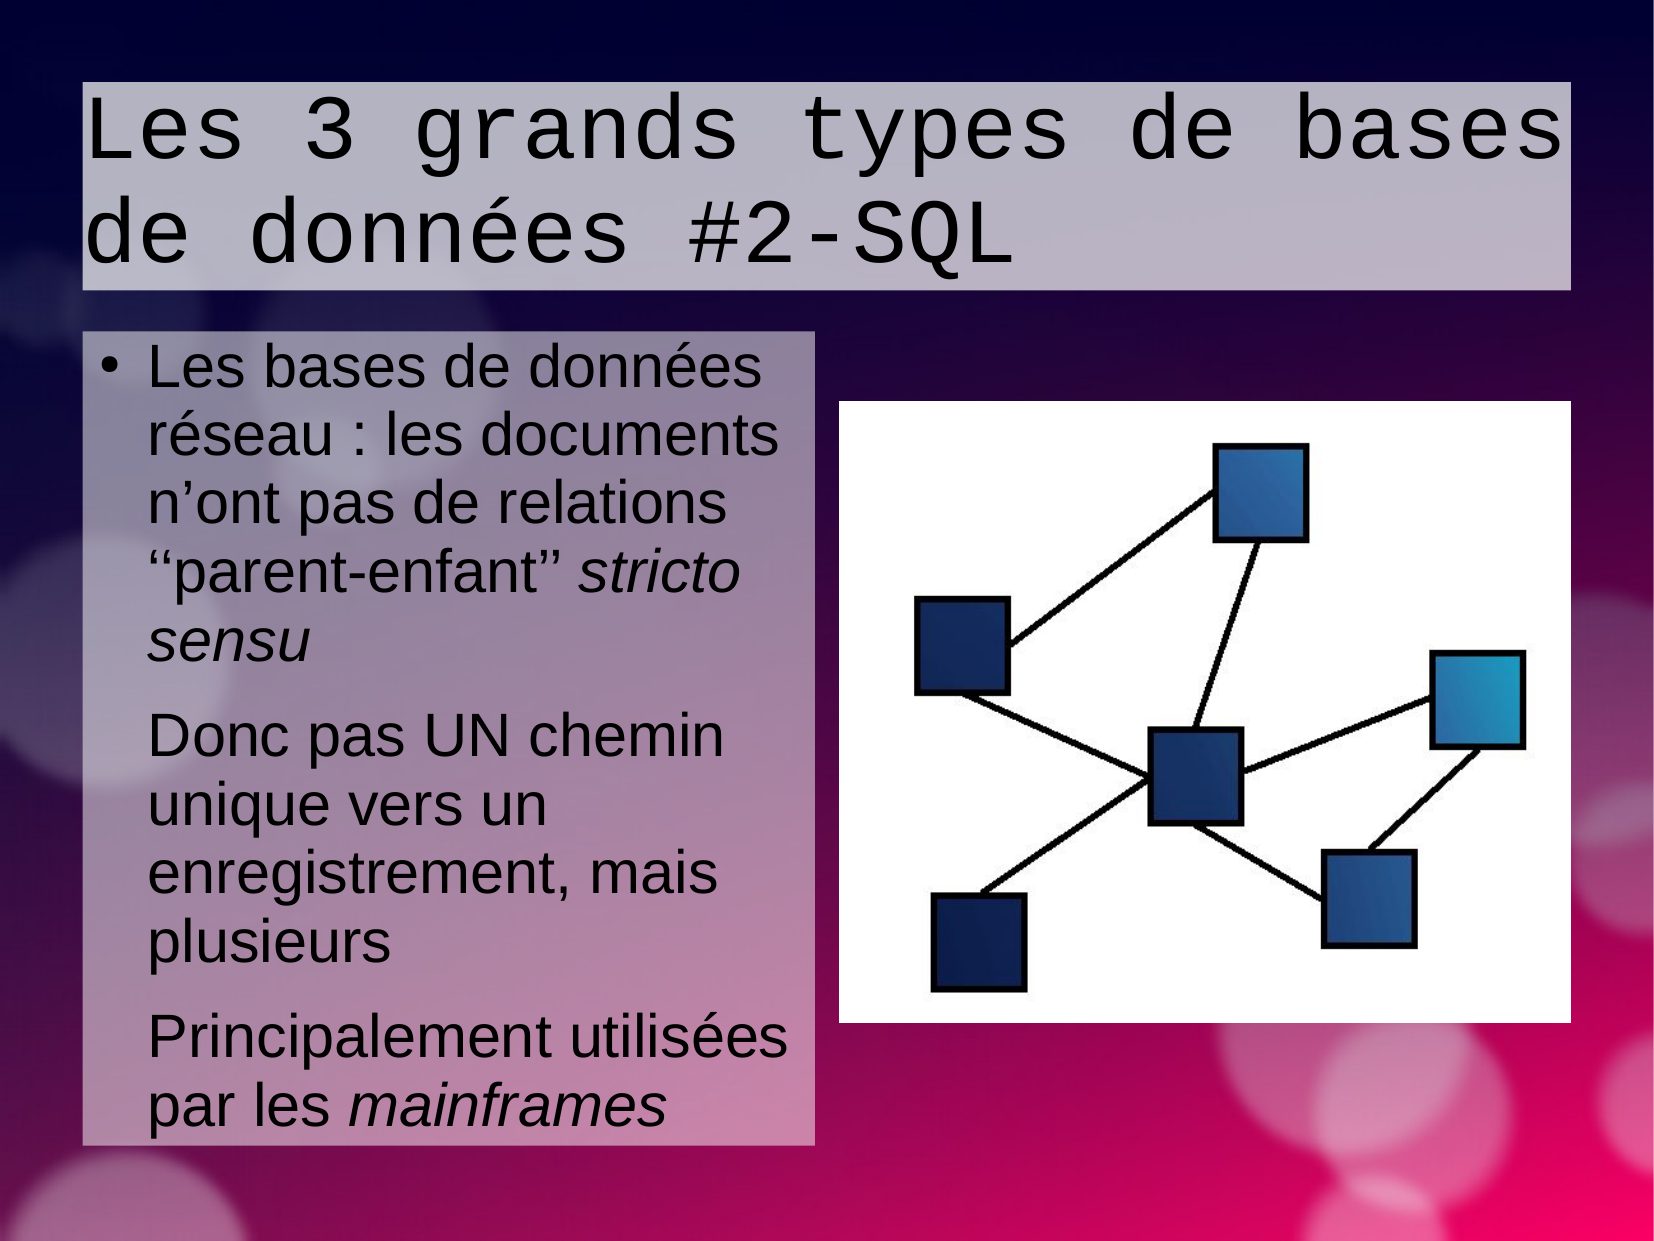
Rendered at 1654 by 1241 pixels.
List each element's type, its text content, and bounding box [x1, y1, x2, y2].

list Les bases de données réseau : les documents n’ont pas de relations ‘‘parent-enfant’’ stricto sensu Donc pas UN chemin unique vers un enregistrement, mais plusieurs Principalement utilisées par les mainframes [82, 331, 815, 1146]
picture [0, 0, 1654, 1241]
title Les 3 grands types de bases de données #2-SQL [82, 82, 1571, 290]
